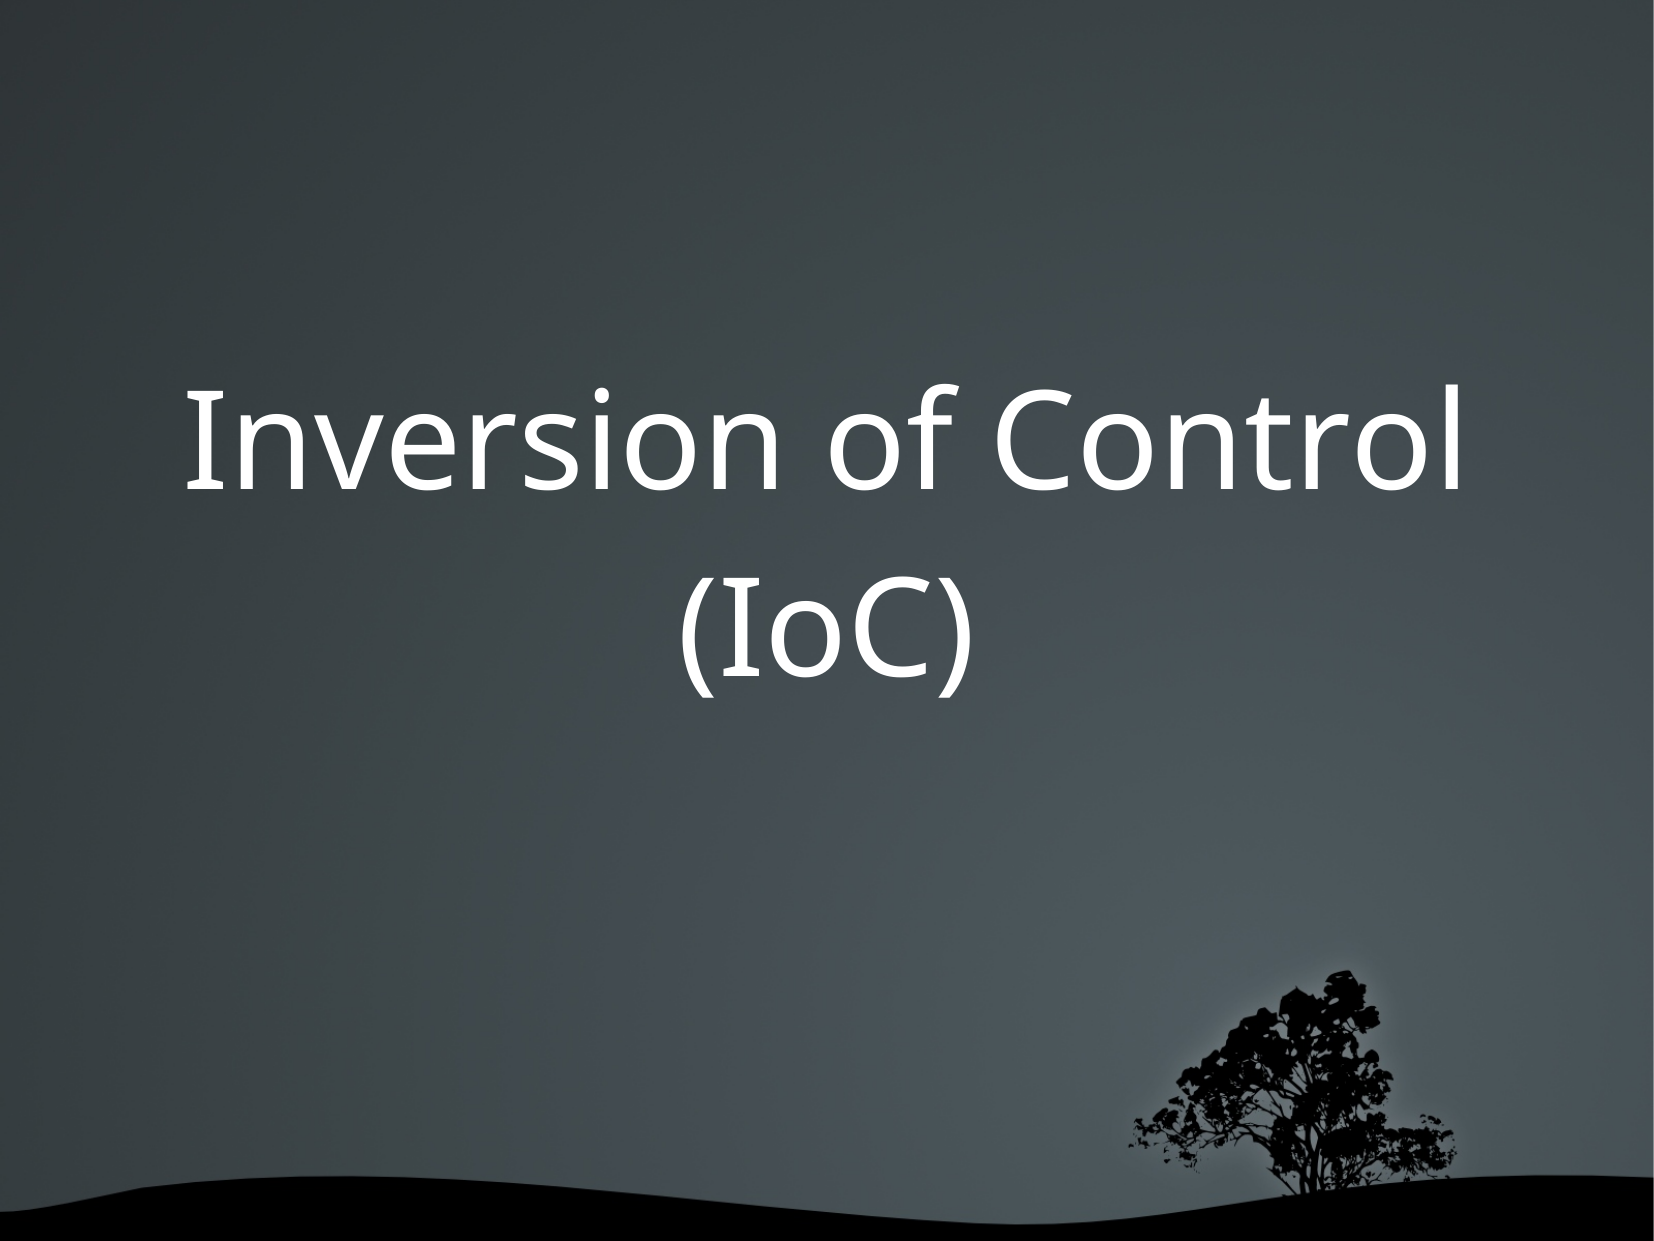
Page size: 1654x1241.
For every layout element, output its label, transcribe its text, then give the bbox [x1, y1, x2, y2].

subtitle Inversion of Control (IoC) [82, 56, 1571, 1102]
picture [0, 0, 1654, 1241]
